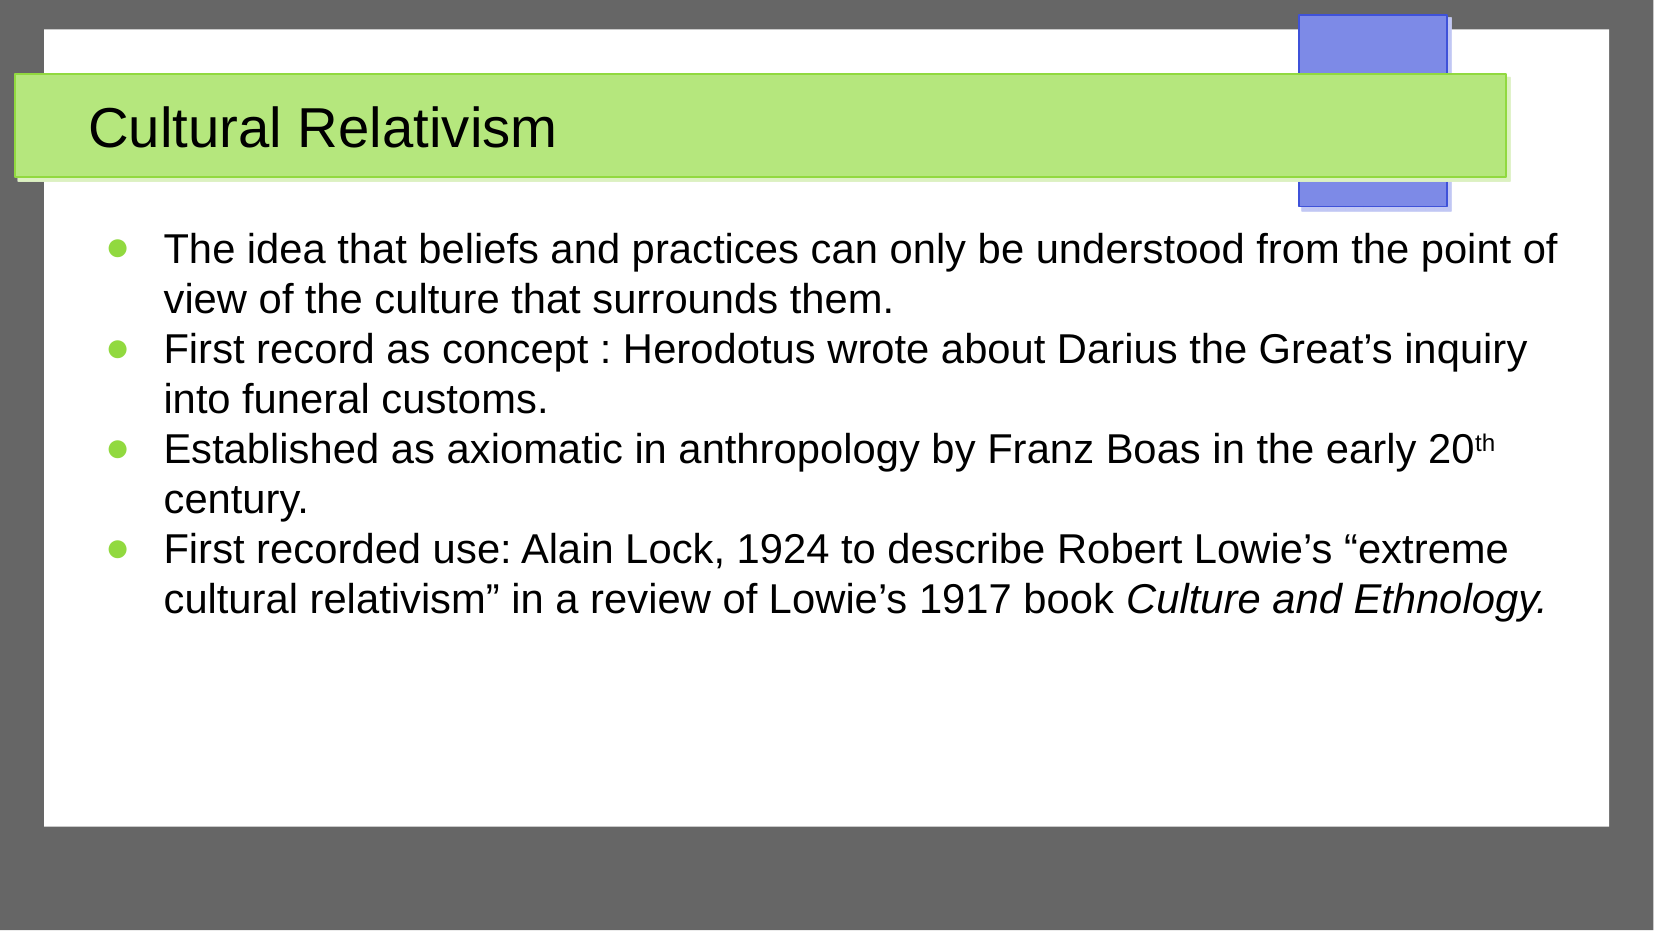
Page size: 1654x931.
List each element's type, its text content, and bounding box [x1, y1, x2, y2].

text_box The idea that beliefs and practices can only be understood from the point of view of the culture that surrounds them. First record as concept : Herodotus wrote about Darius the Great’s inquiry into funeral customs. Established as axiomatic in anthropology by Franz Boas in the early 20th century. First recorded use: Alain Lock, 1924 to describe Robert Lowie’s “extreme cultural relativism” in a review of Lowie’s 1917 book Culture and Ethnology. [88, 221, 1565, 812]
text_box Cultural Relativism [88, 73, 1506, 178]
